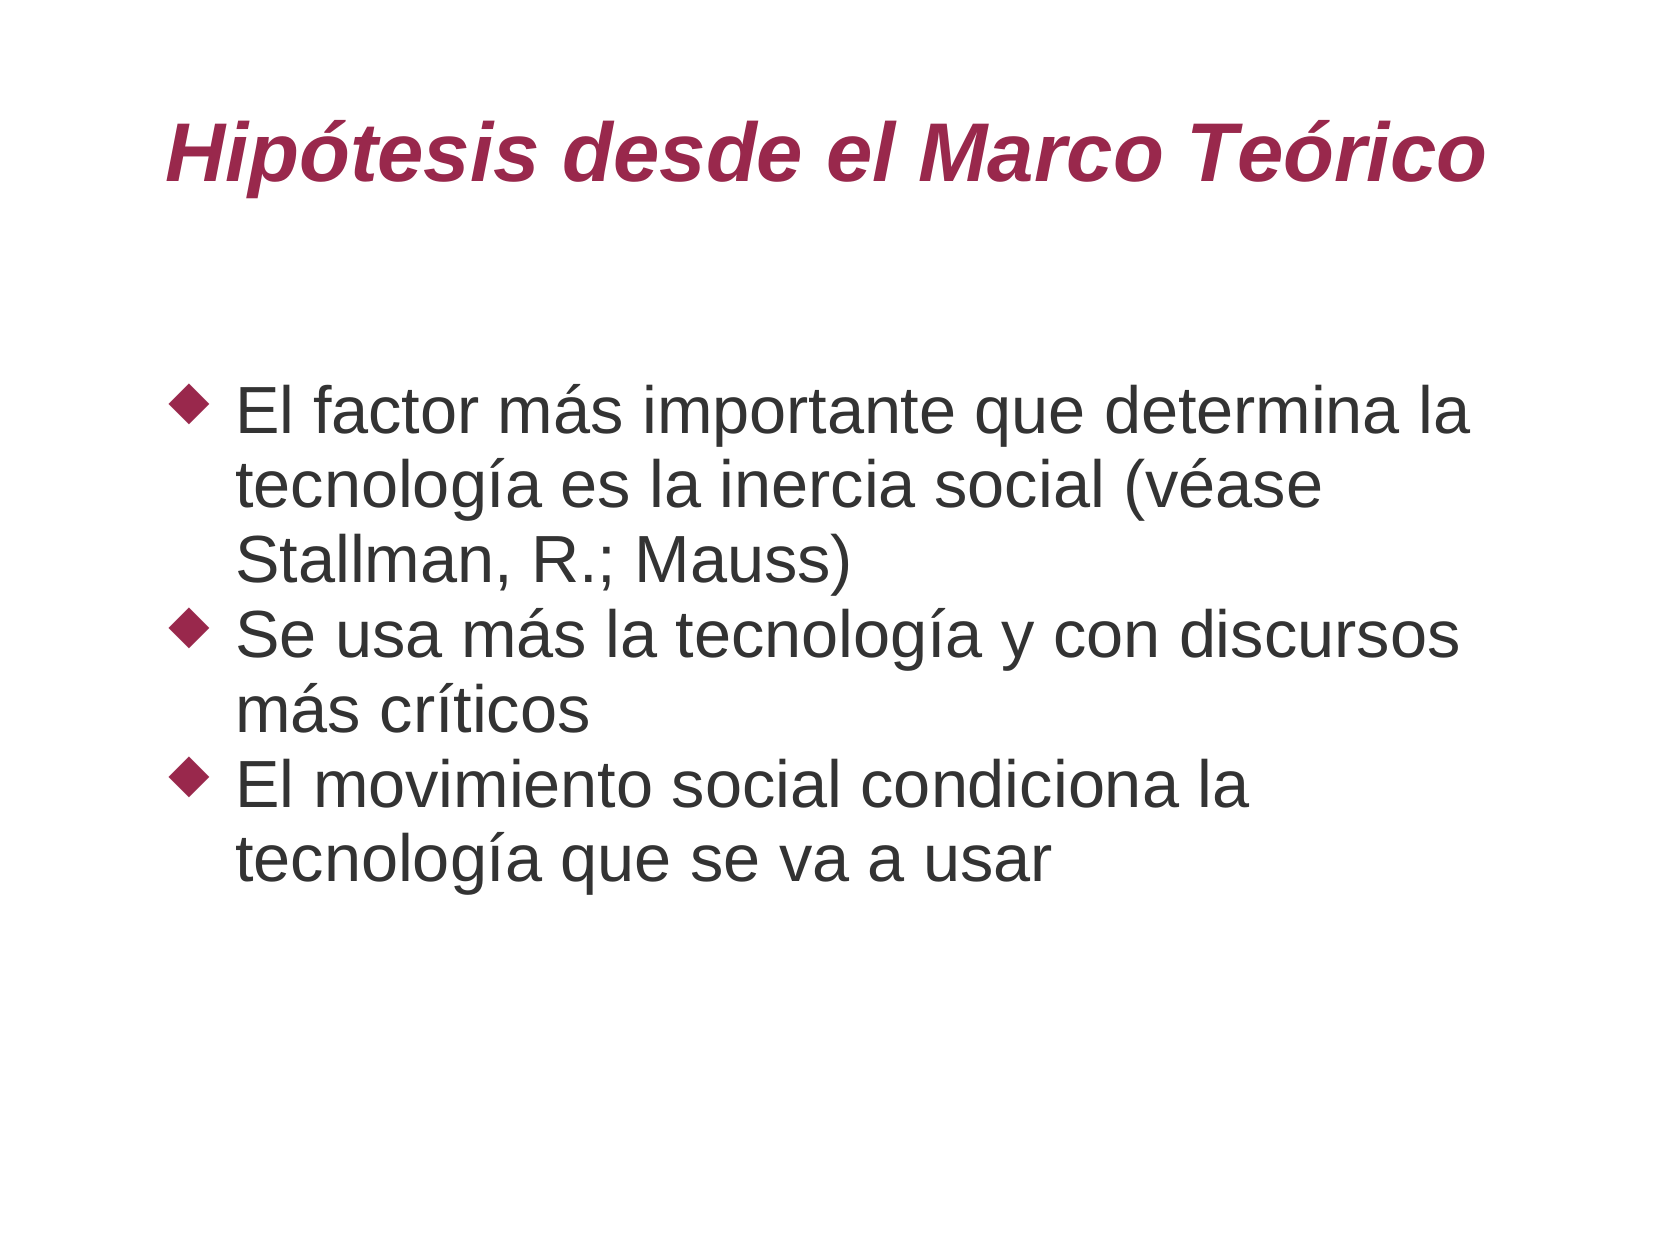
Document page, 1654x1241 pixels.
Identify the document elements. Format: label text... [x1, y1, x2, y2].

list El factor más importante que determina la tecnología es la inercia social (véase Stallman, R.; Mauss) Se usa más la tecnología y con discursos más críticos El movimiento social condiciona la tecnología que se va a usar [152, 344, 1534, 1127]
title Hipótesis desde el Marco Teórico [82, 49, 1571, 257]
